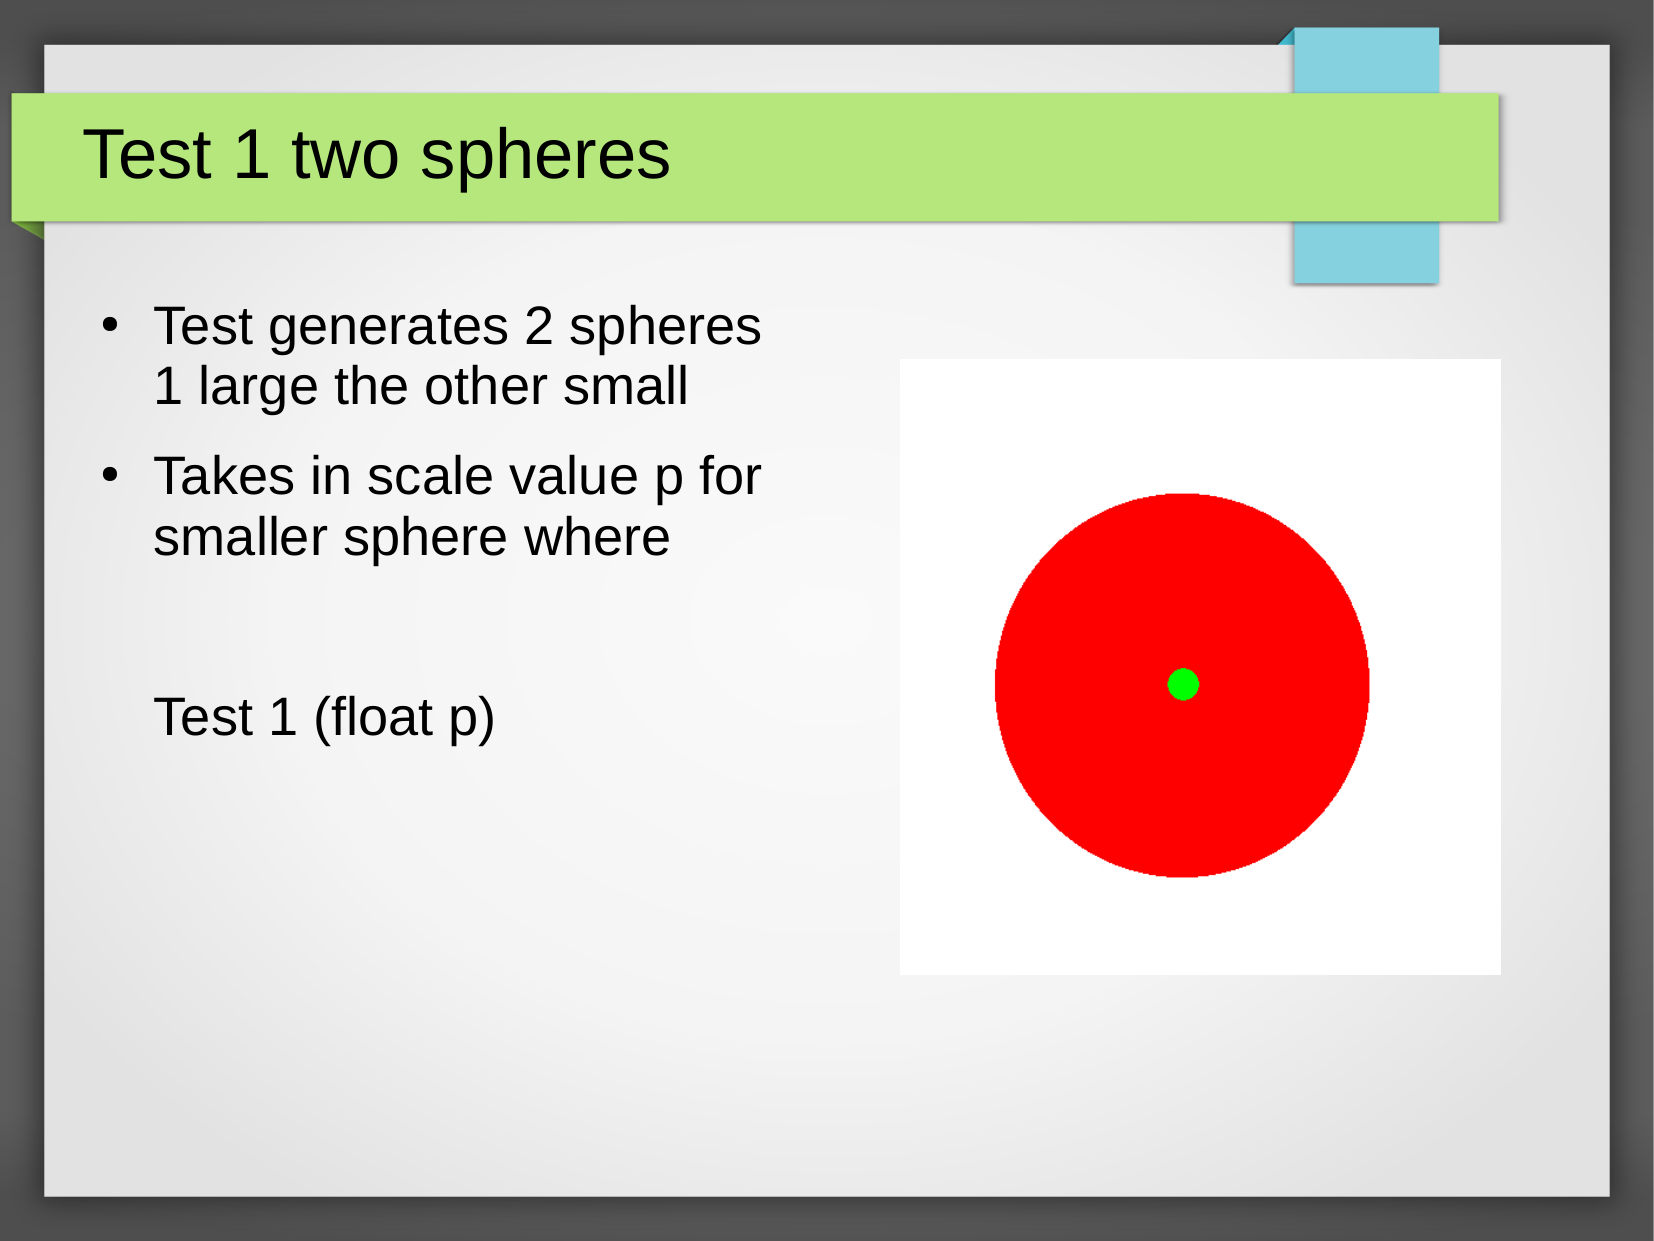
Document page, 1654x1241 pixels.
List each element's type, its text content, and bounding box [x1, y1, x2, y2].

picture [0, 0, 1654, 1241]
list Test generates 2 spheres 1 large the other small Takes in scale value p for smaller sphere where Test 1 (float p) [82, 295, 809, 1015]
title Test 1 two spheres [82, 94, 1264, 213]
